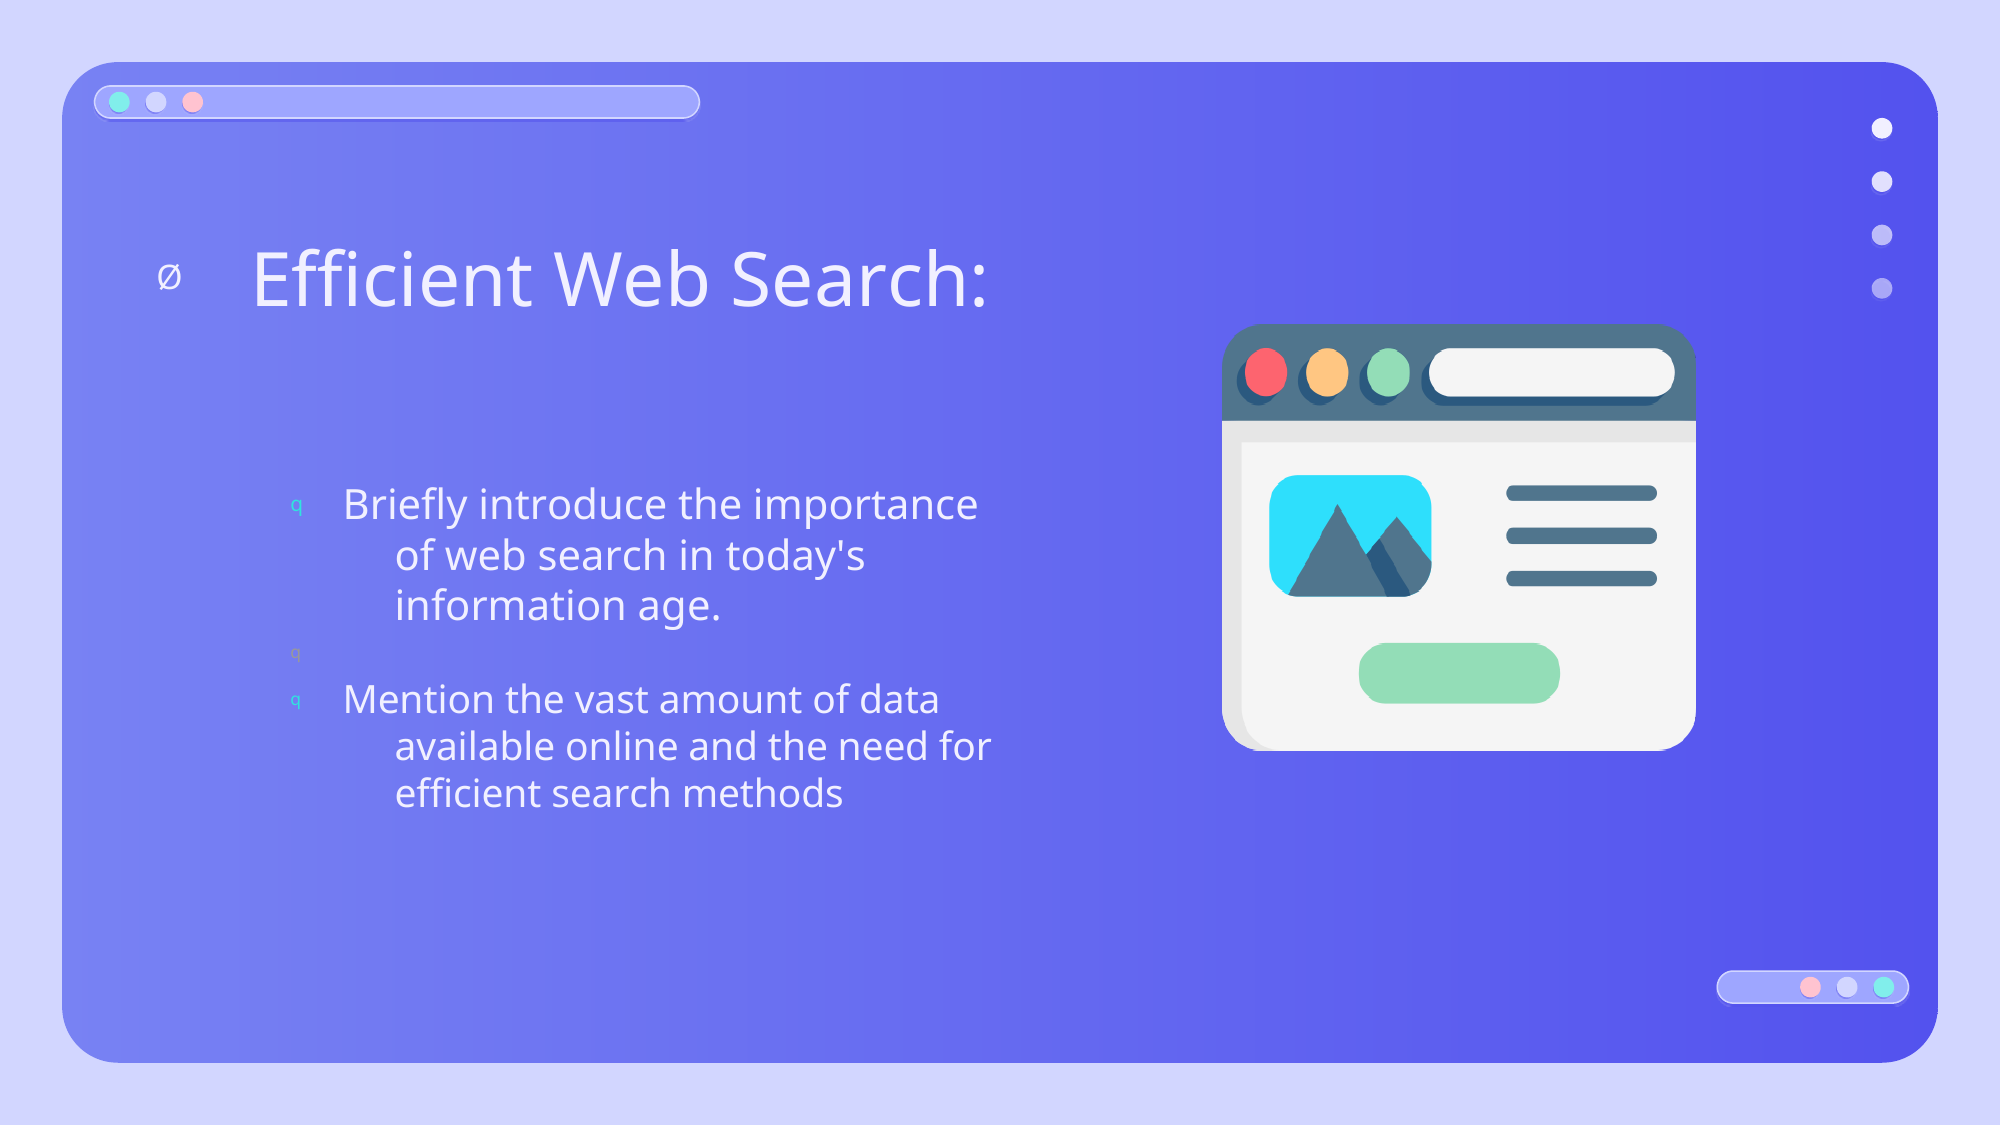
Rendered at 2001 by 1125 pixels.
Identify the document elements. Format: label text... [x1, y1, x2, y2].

picture [1222, 272, 1696, 804]
subtitle Briefly introduce the importance of web search in today's information age. Mention the vast amount of data available online and the need for efficient search methods [229, 395, 1041, 898]
title Efficient Web Search: [141, 216, 1199, 366]
